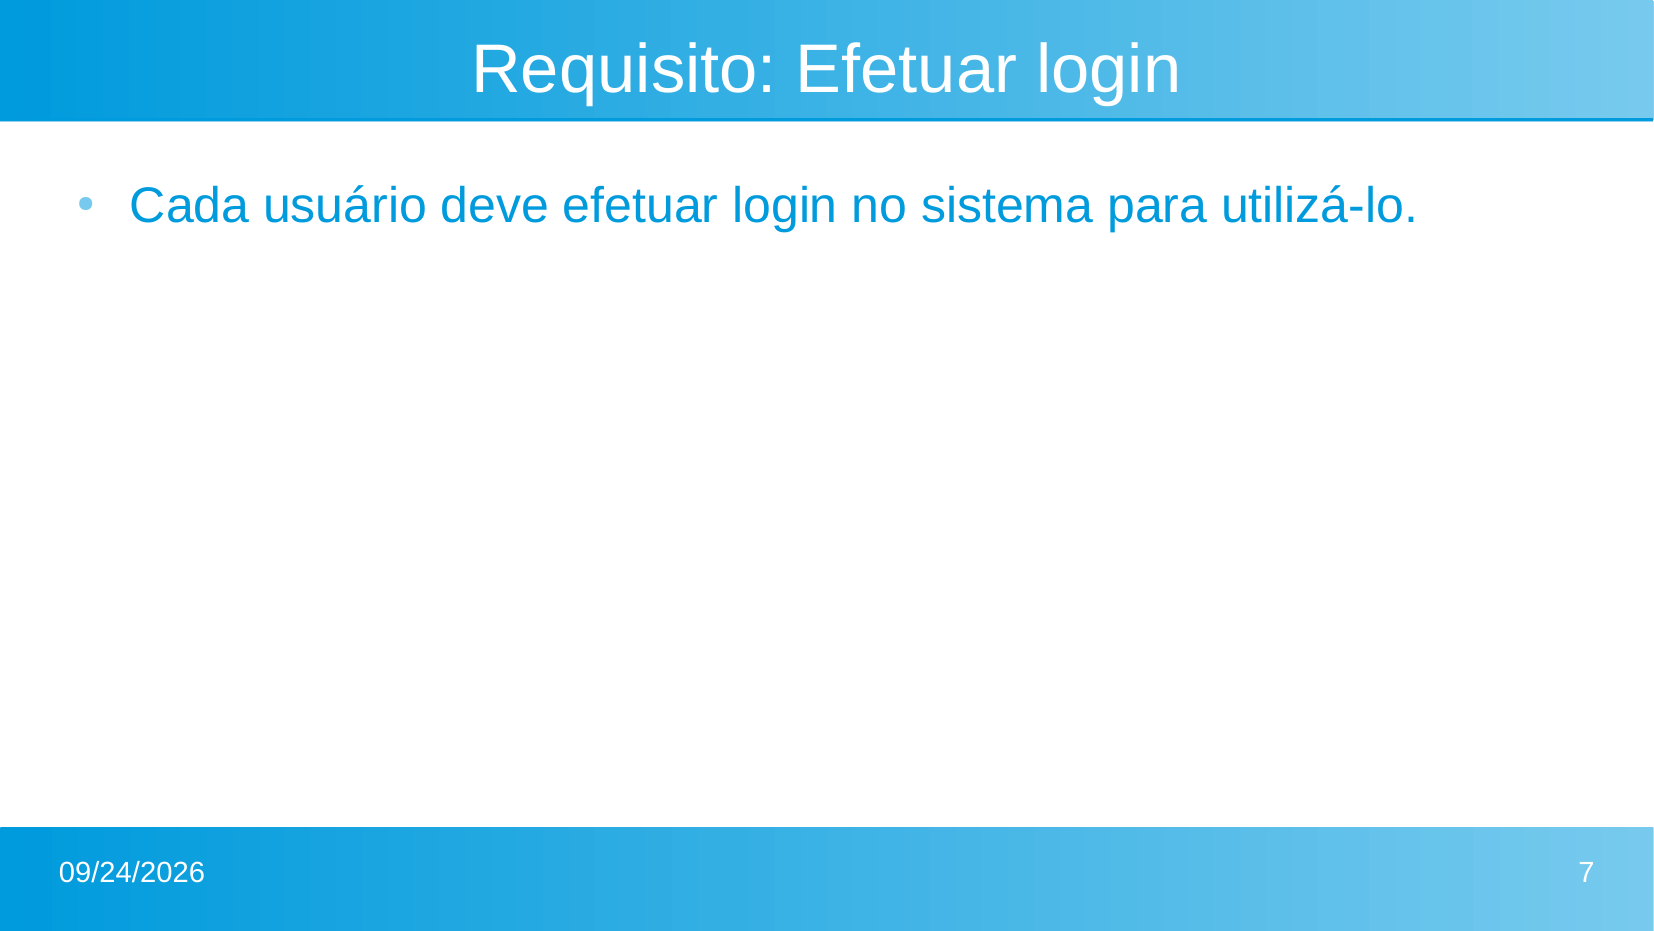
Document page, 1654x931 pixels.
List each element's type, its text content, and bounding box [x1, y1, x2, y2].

title Requisito: Efetuar login [59, 29, 1595, 108]
list Cada usuário deve efetuar login no sistema para utilizá-lo. [59, 177, 1595, 768]
